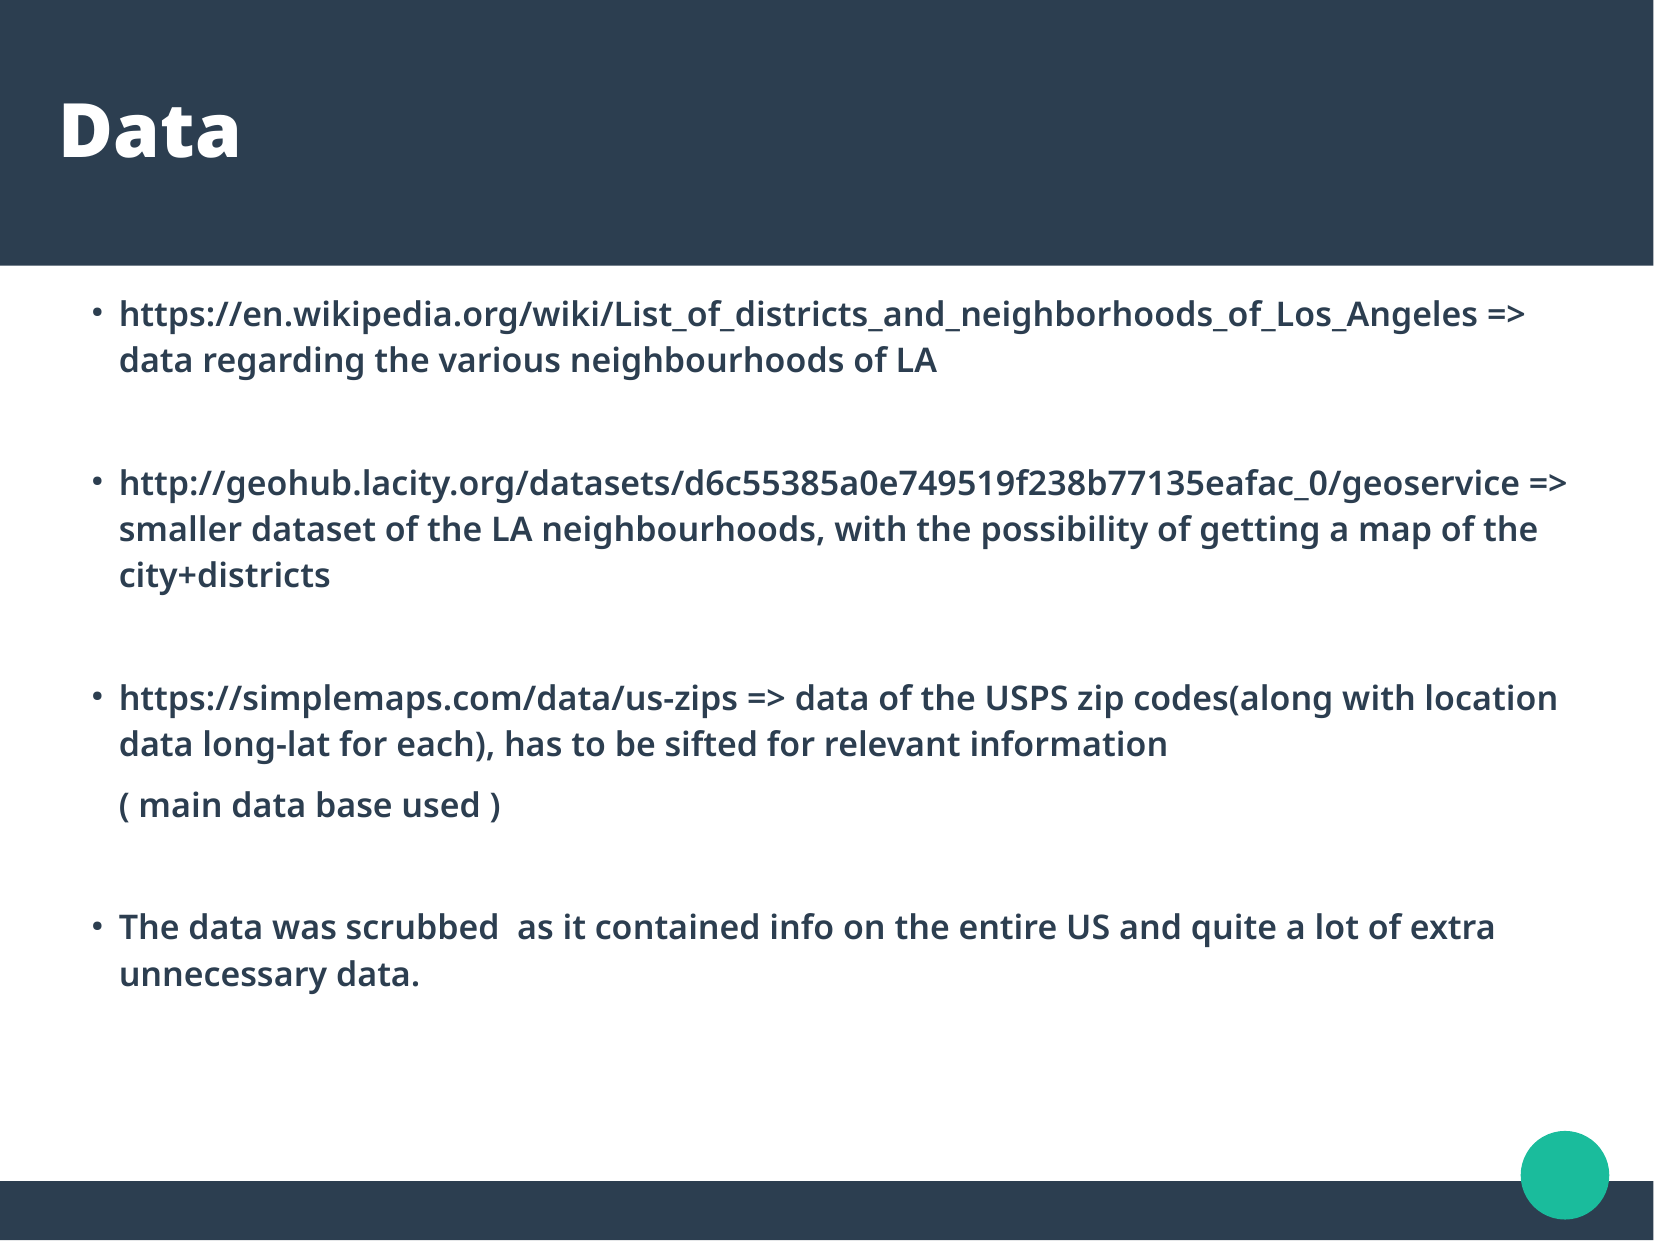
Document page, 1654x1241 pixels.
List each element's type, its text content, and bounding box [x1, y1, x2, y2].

list https://en.wikipedia.org/wiki/List_of_districts_and_neighborhoods_of_Los_Angeles => data regarding the various neighbourhoods of LA http://geohub.lacity.org/datasets/d6c55385a0e749519f238b77135eafac_0/geoservice => smaller dataset of the LA neighbourhoods, with the possibility of getting a map of the city+districts https://simplemaps.com/data/us-zips => data of the USPS zip codes(along with location data long-lat for each), has to be sifted for relevant information ( main data base used ) The data was scrubbed as it contained info on the entire US and quite a lot of extra unnecessary data. [82, 290, 1571, 1010]
title Data [59, 49, 1595, 207]
